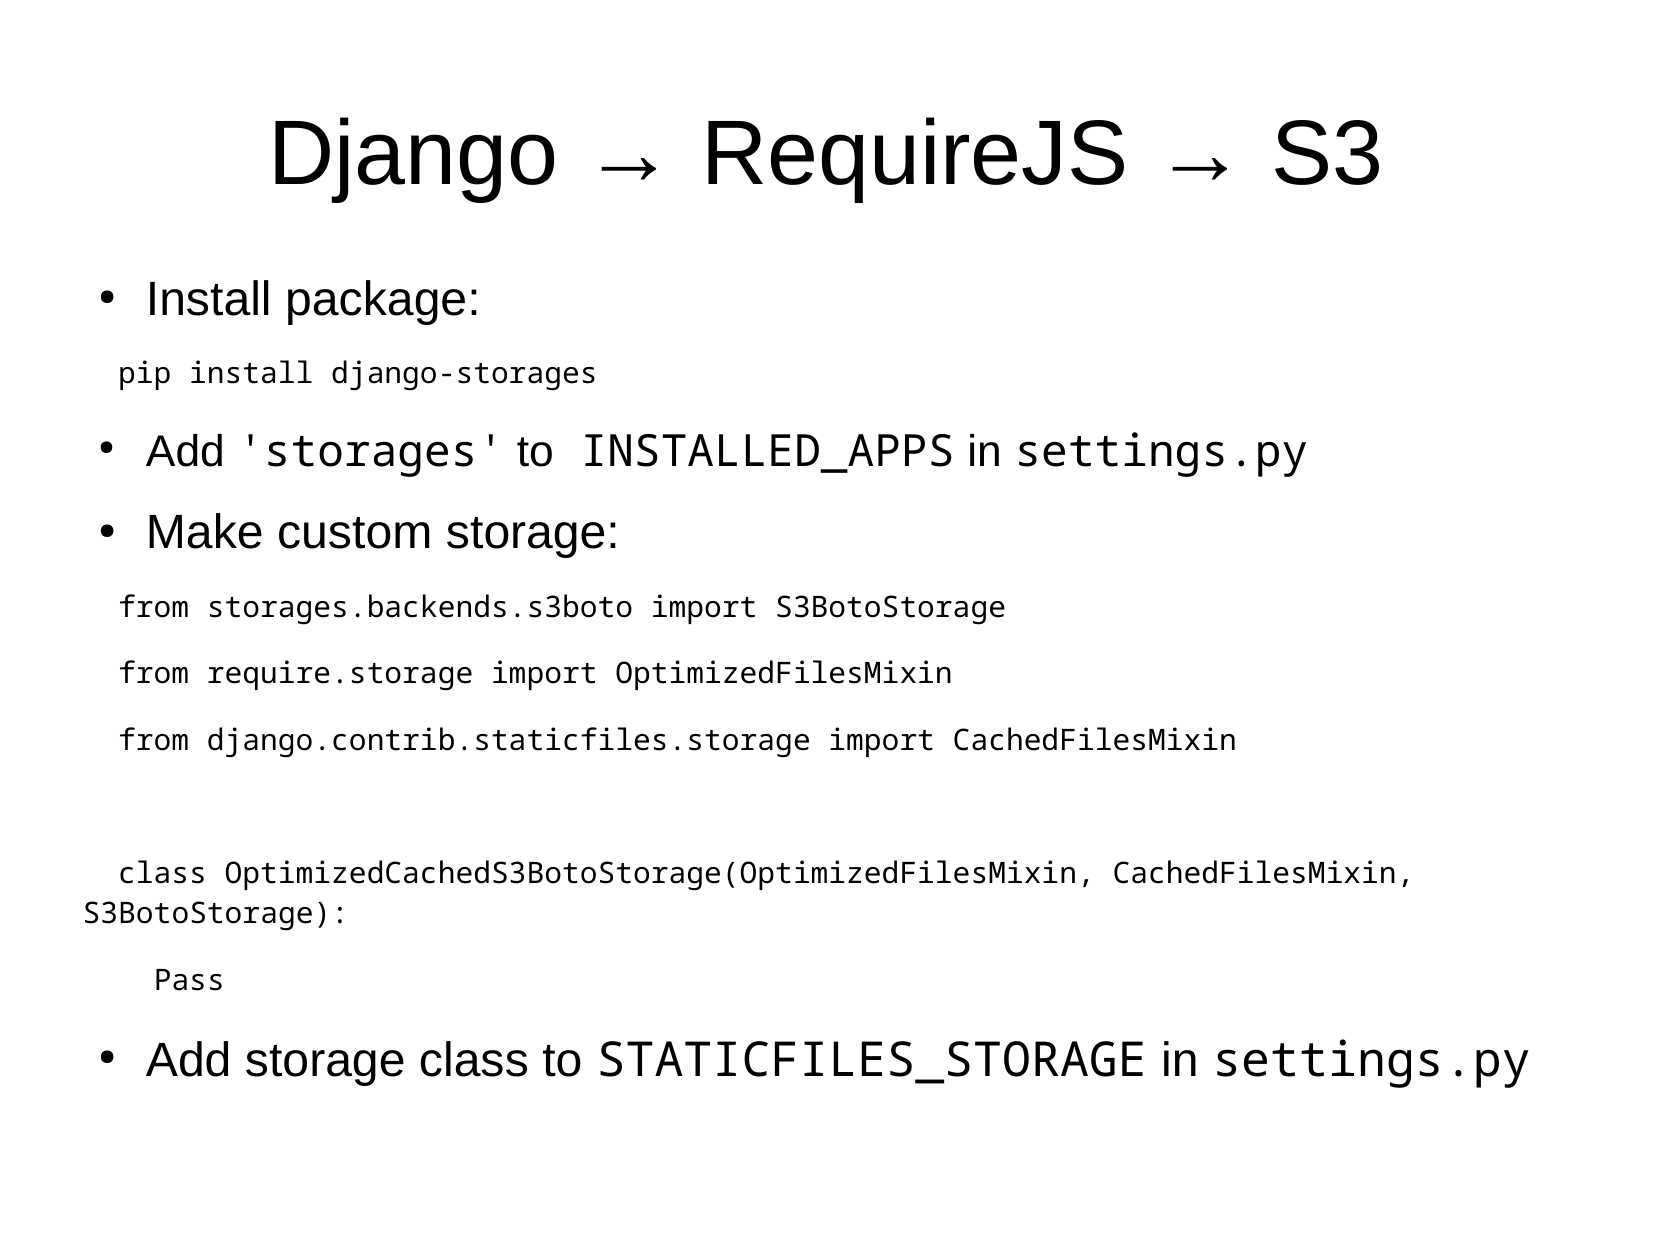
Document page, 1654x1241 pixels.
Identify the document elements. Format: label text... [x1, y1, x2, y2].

title Django → RequireJS → S3 [82, 49, 1571, 257]
list Install package: pip install django-storages Add 'storages' to INSTALLED_APPS in settings.py Make custom storage: from storages.backends.s3boto import S3BotoStorage from require.storage import OptimizedFilesMixin from django.contrib.staticfiles.storage import CachedFilesMixin class OptimizedCachedS3BotoStorage(OptimizedFilesMixin, CachedFilesMixin, S3BotoStorage): Pass Add storage class to STATICFILES_STORAGE in settings.py [82, 271, 1571, 1099]
